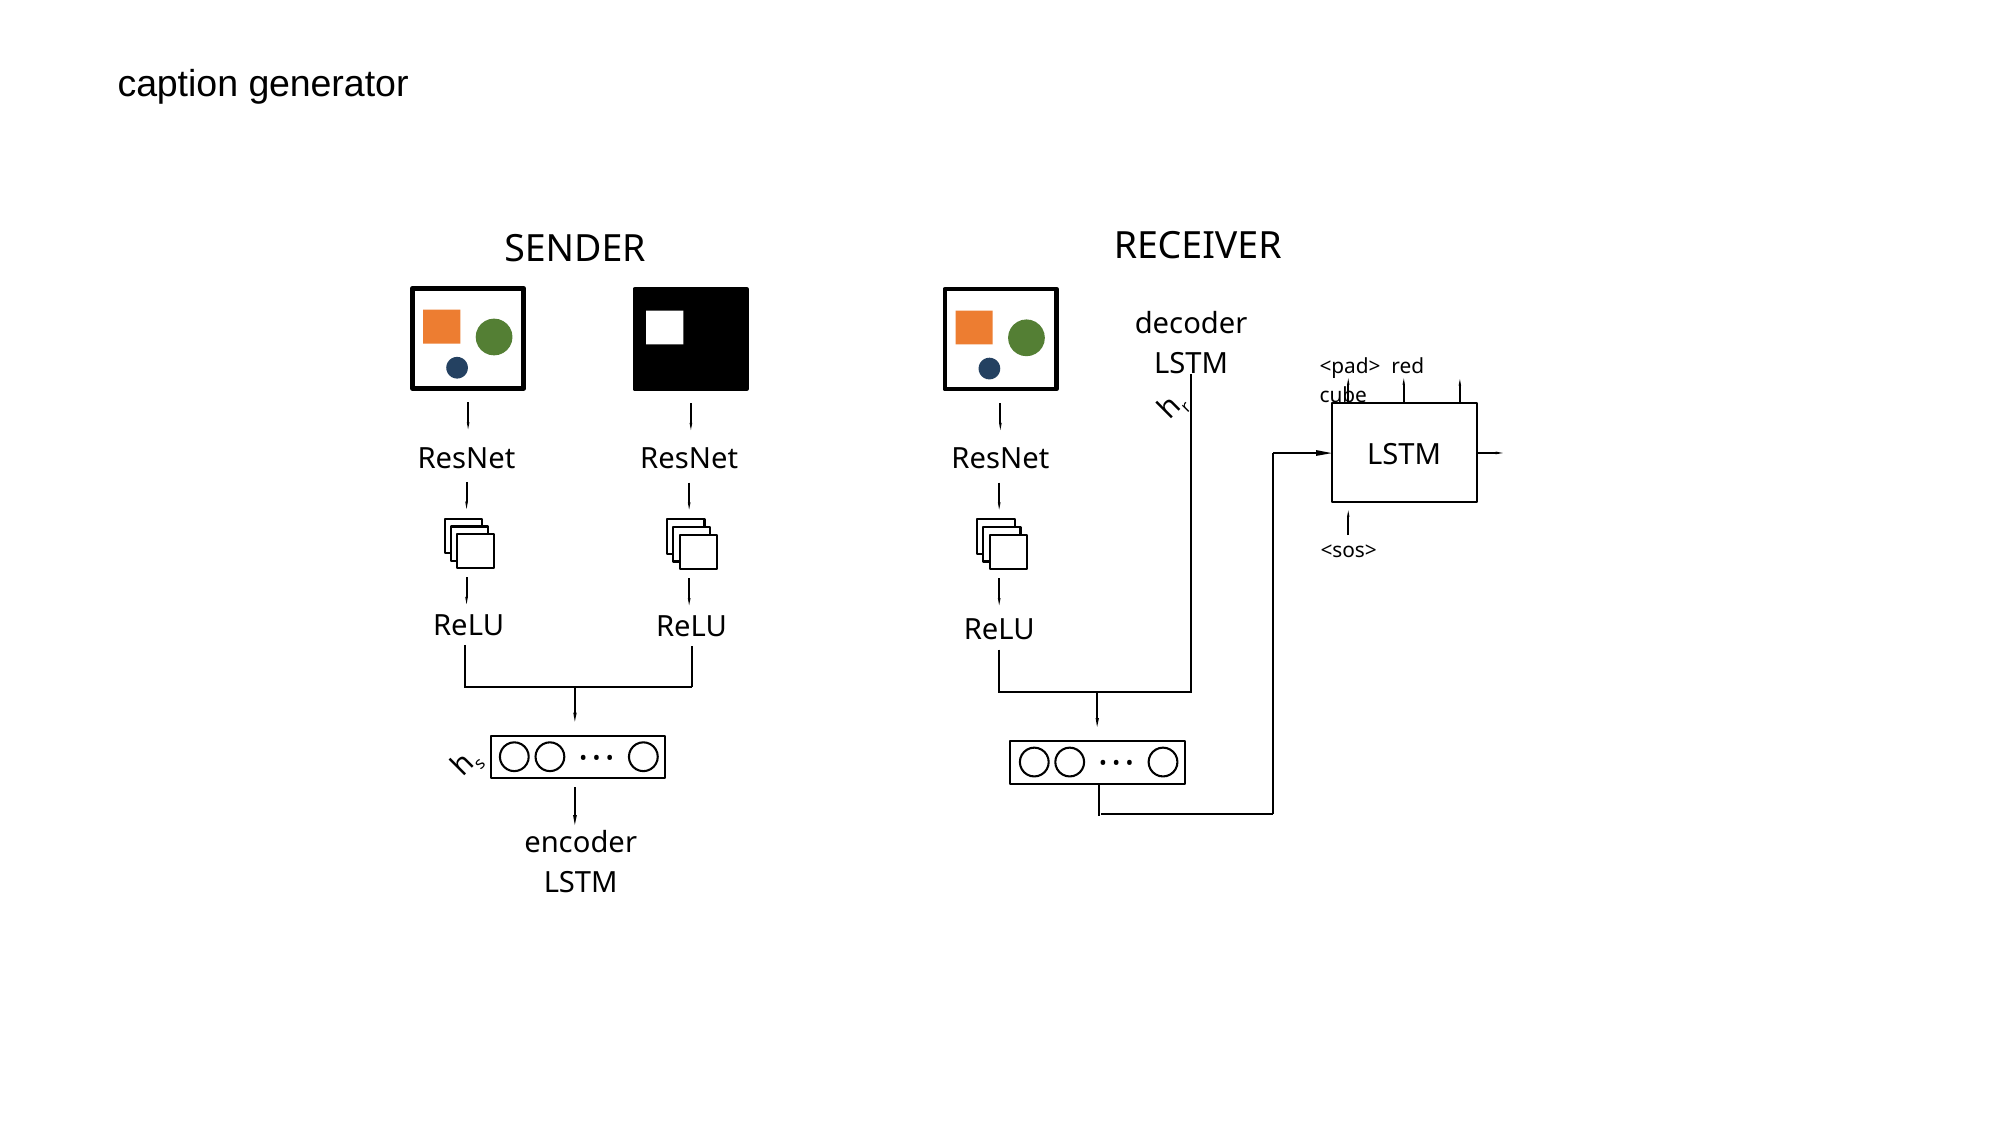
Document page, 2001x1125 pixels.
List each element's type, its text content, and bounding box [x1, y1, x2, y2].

text_box [412, 288, 524, 389]
text_box • • • [1150, 749, 1176, 775]
text_box <pad> red cube [1304, 344, 1508, 385]
text_box [1010, 741, 1185, 784]
text_box ReLU [606, 597, 777, 648]
text_box ReLU [914, 600, 1085, 651]
text_box ResNet [381, 429, 552, 480]
text_box [490, 735, 666, 779]
text_box • • • [535, 739, 658, 774]
text_box • • • [631, 744, 656, 770]
text_box [444, 518, 489, 561]
text_box SENDER [386, 213, 764, 274]
text_box hs [424, 702, 519, 797]
text_box caption generator [102, 54, 463, 96]
text_box LSTM [1331, 403, 1477, 503]
text_box [502, 744, 527, 770]
text_box • • • [1057, 749, 1082, 775]
text_box ResNet [604, 430, 775, 481]
text_box [977, 519, 1015, 554]
text_box [634, 289, 747, 390]
text_box encoder LSTM [490, 813, 671, 899]
text_box RECEIVER [887, 211, 1508, 272]
text_box hr [1131, 345, 1226, 440]
text_box [457, 534, 495, 569]
text_box [673, 527, 717, 570]
text_box ResNet [915, 430, 1086, 481]
text_box <sos> [1293, 527, 1404, 568]
text_box decoder LSTM [1100, 294, 1282, 380]
text_box [944, 289, 1057, 390]
text_box [667, 519, 705, 554]
text_box • • • [1055, 745, 1178, 779]
text_box • • • [537, 744, 563, 769]
text_box [983, 527, 1027, 570]
text_box ReLU [383, 597, 554, 648]
